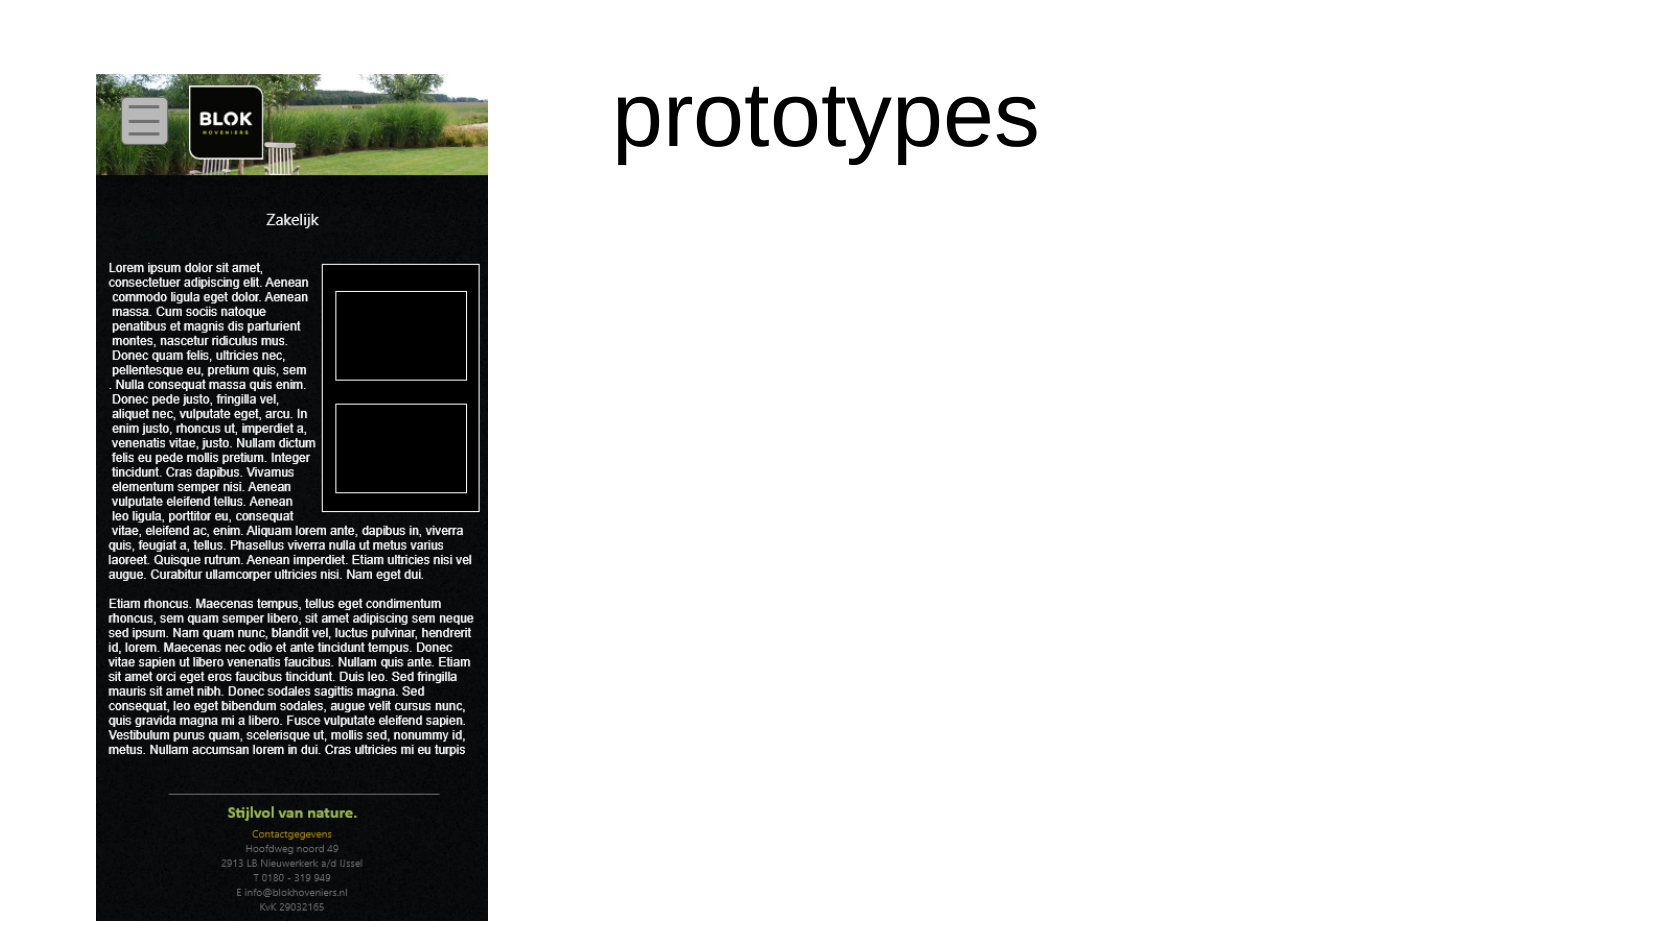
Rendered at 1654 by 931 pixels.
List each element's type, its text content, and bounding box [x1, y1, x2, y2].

picture [96, 74, 488, 921]
title prototypes [82, 37, 1571, 193]
